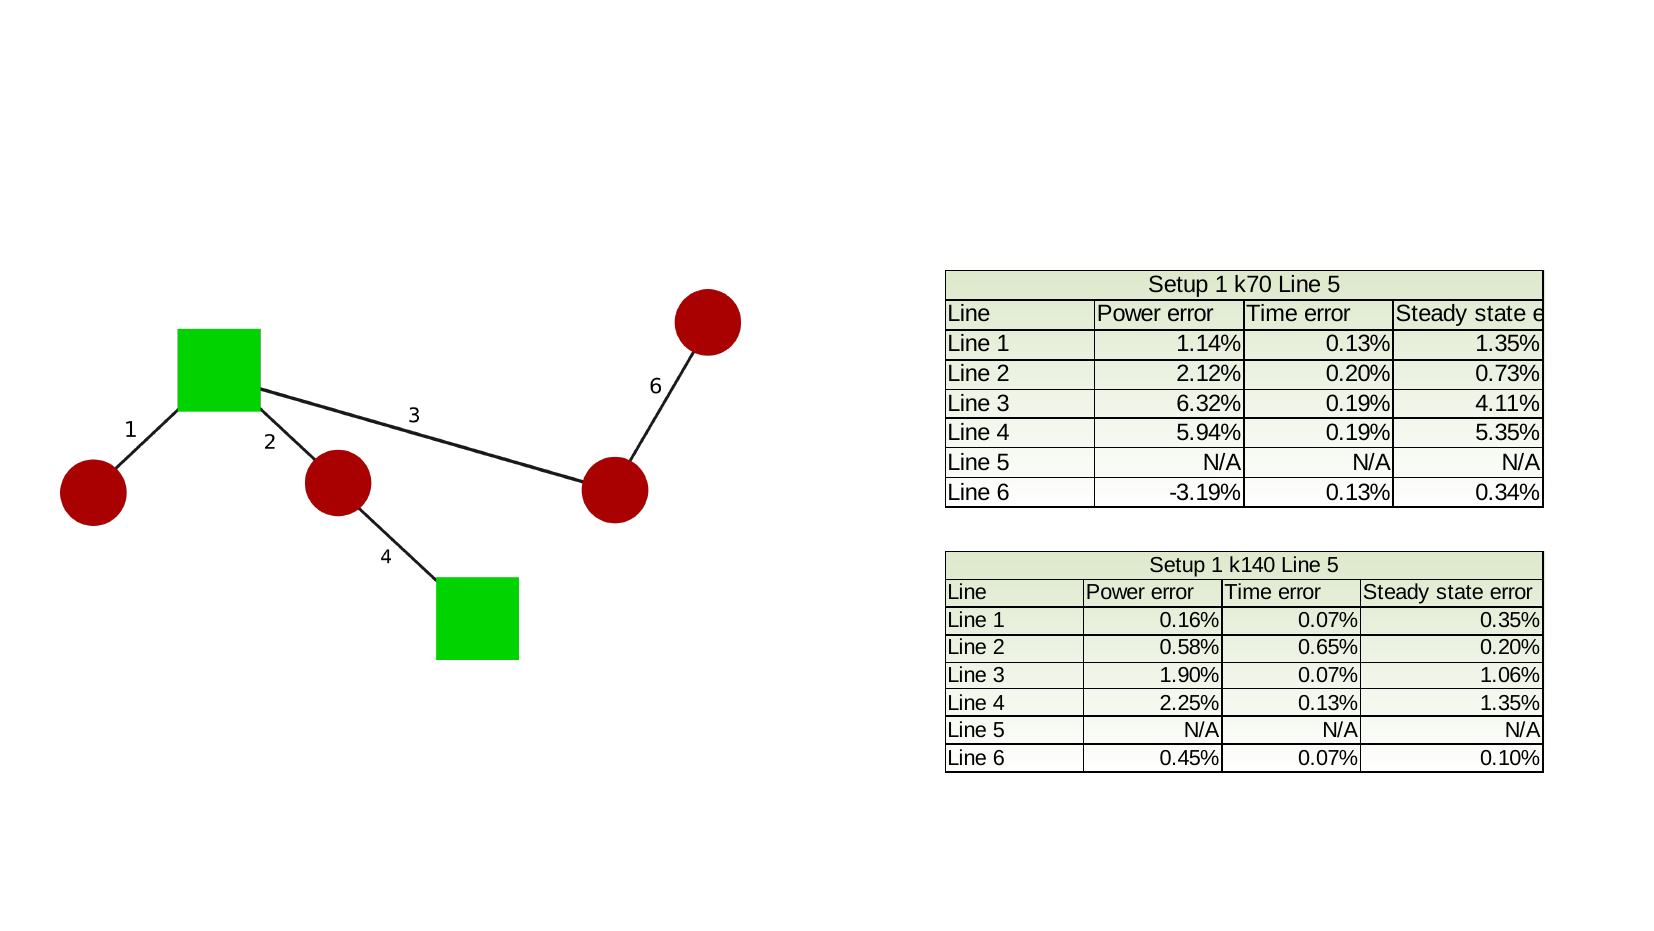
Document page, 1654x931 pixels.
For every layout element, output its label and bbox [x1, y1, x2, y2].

chart [945, 270, 1546, 511]
chart [945, 551, 1546, 775]
picture [60, 289, 741, 661]
